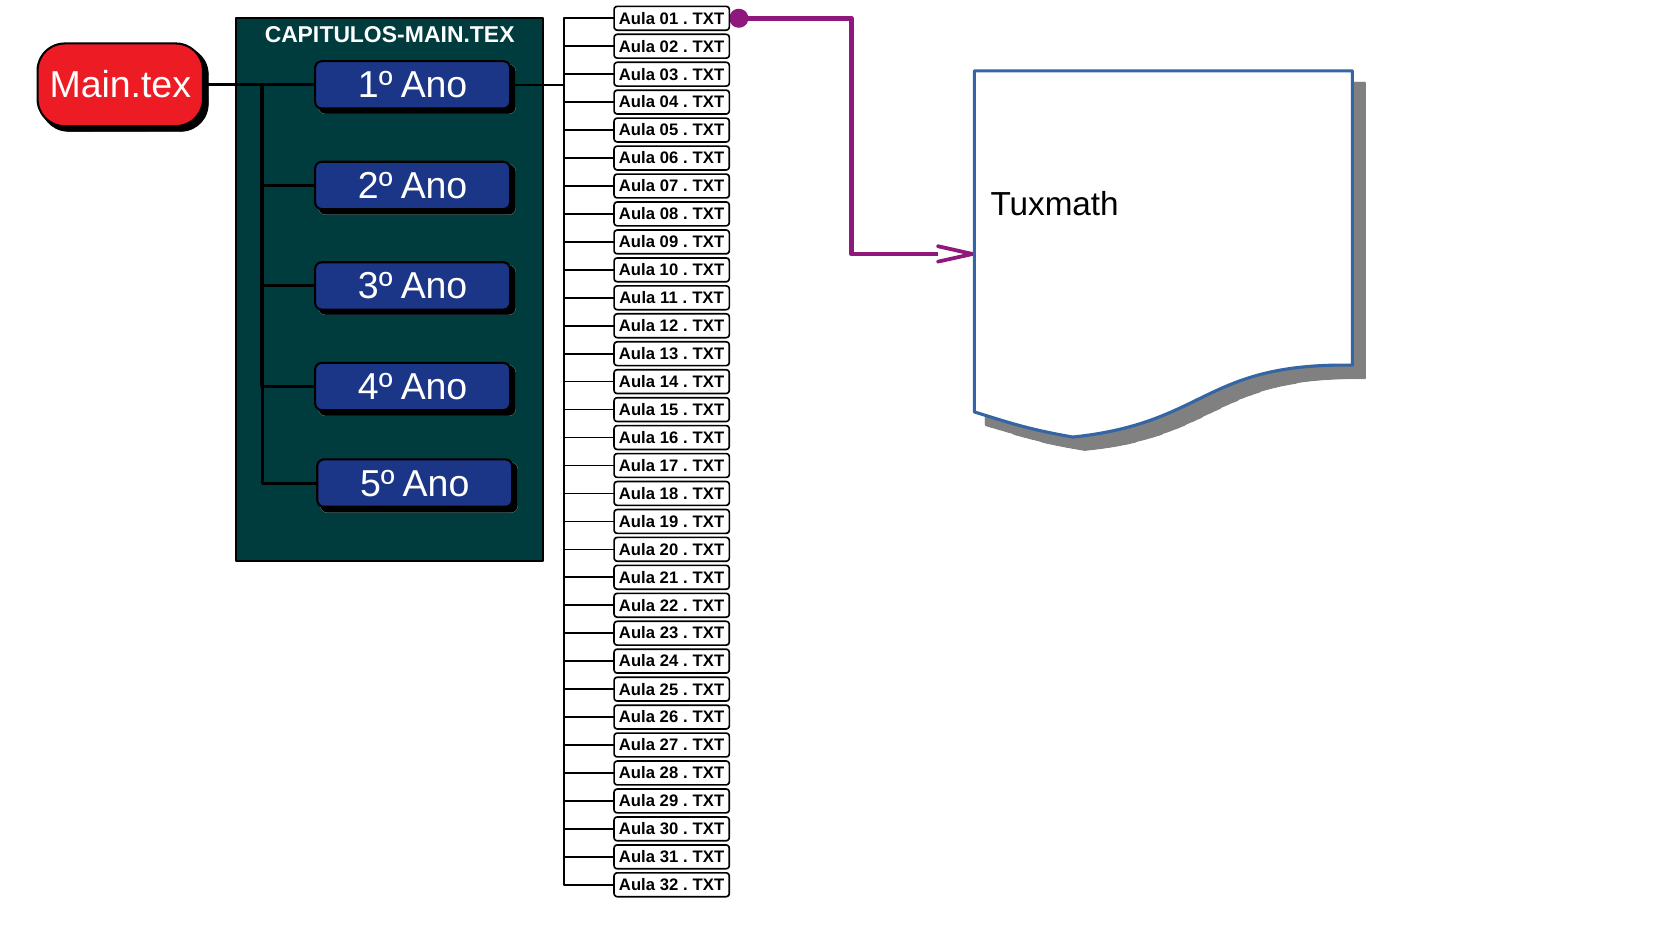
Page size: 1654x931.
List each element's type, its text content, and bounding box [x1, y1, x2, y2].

text_box 4º Ano [315, 362, 511, 411]
text_box Aula 03 . TXT [614, 62, 730, 87]
text_box Aula 10 . TXT [614, 257, 730, 282]
text_box Aula 01 . TXT [614, 6, 730, 31]
text_box Tuxmath [974, 70, 1353, 438]
text_box Main.tex [37, 43, 203, 127]
text_box Aula 22 . TXT [614, 593, 730, 618]
text_box Aula 23 . TXT [614, 621, 730, 646]
text_box Aula 25 . TXT [614, 677, 730, 702]
text_box Aula 17 . TXT [614, 453, 730, 478]
text_box Aula 18 . TXT [614, 481, 730, 506]
text_box Aula 20 . TXT [614, 537, 730, 562]
text_box Aula 08 . TXT [614, 201, 730, 226]
text_box Aula 09 . TXT [614, 230, 730, 254]
text_box 1º Ano [315, 61, 511, 109]
text_box Aula 02 . TXT [614, 34, 730, 59]
text_box CAPITULOS-MAIN.TEX [236, 17, 544, 84]
text_box 5º Ano [317, 459, 513, 507]
text_box Aula 13 . TXT [614, 341, 730, 366]
text_box Aula 12 . TXT [614, 313, 730, 338]
text_box Aula 32 . TXT [614, 872, 730, 897]
text_box Aula 19 . TXT [614, 509, 730, 534]
text_box CAPITULOS-MAIN.TEX [236, 86, 544, 562]
text_box Aula 26 . TXT [614, 705, 730, 729]
text_box Aula 05 . TXT [614, 118, 730, 142]
text_box Aula 16 . TXT [614, 425, 730, 450]
text_box Aula 04 . TXT [614, 90, 730, 115]
text_box 2º Ano [315, 161, 511, 210]
text_box 3º Ano [315, 262, 511, 310]
text_box Aula 11 . TXT [614, 285, 730, 310]
text_box Aula 06 . TXT [614, 146, 730, 170]
text_box Aula 07 . TXT [614, 174, 730, 198]
text_box Aula 31 . TXT [614, 844, 730, 869]
text_box Aula 14 . TXT [614, 369, 730, 394]
text_box Aula 28 . TXT [614, 761, 730, 785]
text_box Aula 24 . TXT [614, 649, 730, 674]
text_box Aula 27 . TXT [614, 733, 730, 757]
text_box Aula 21 . TXT [614, 565, 730, 590]
text_box Aula 15 . TXT [614, 397, 730, 422]
text_box Aula 29 . TXT [614, 789, 730, 813]
text_box Aula 30 . TXT [614, 816, 730, 841]
